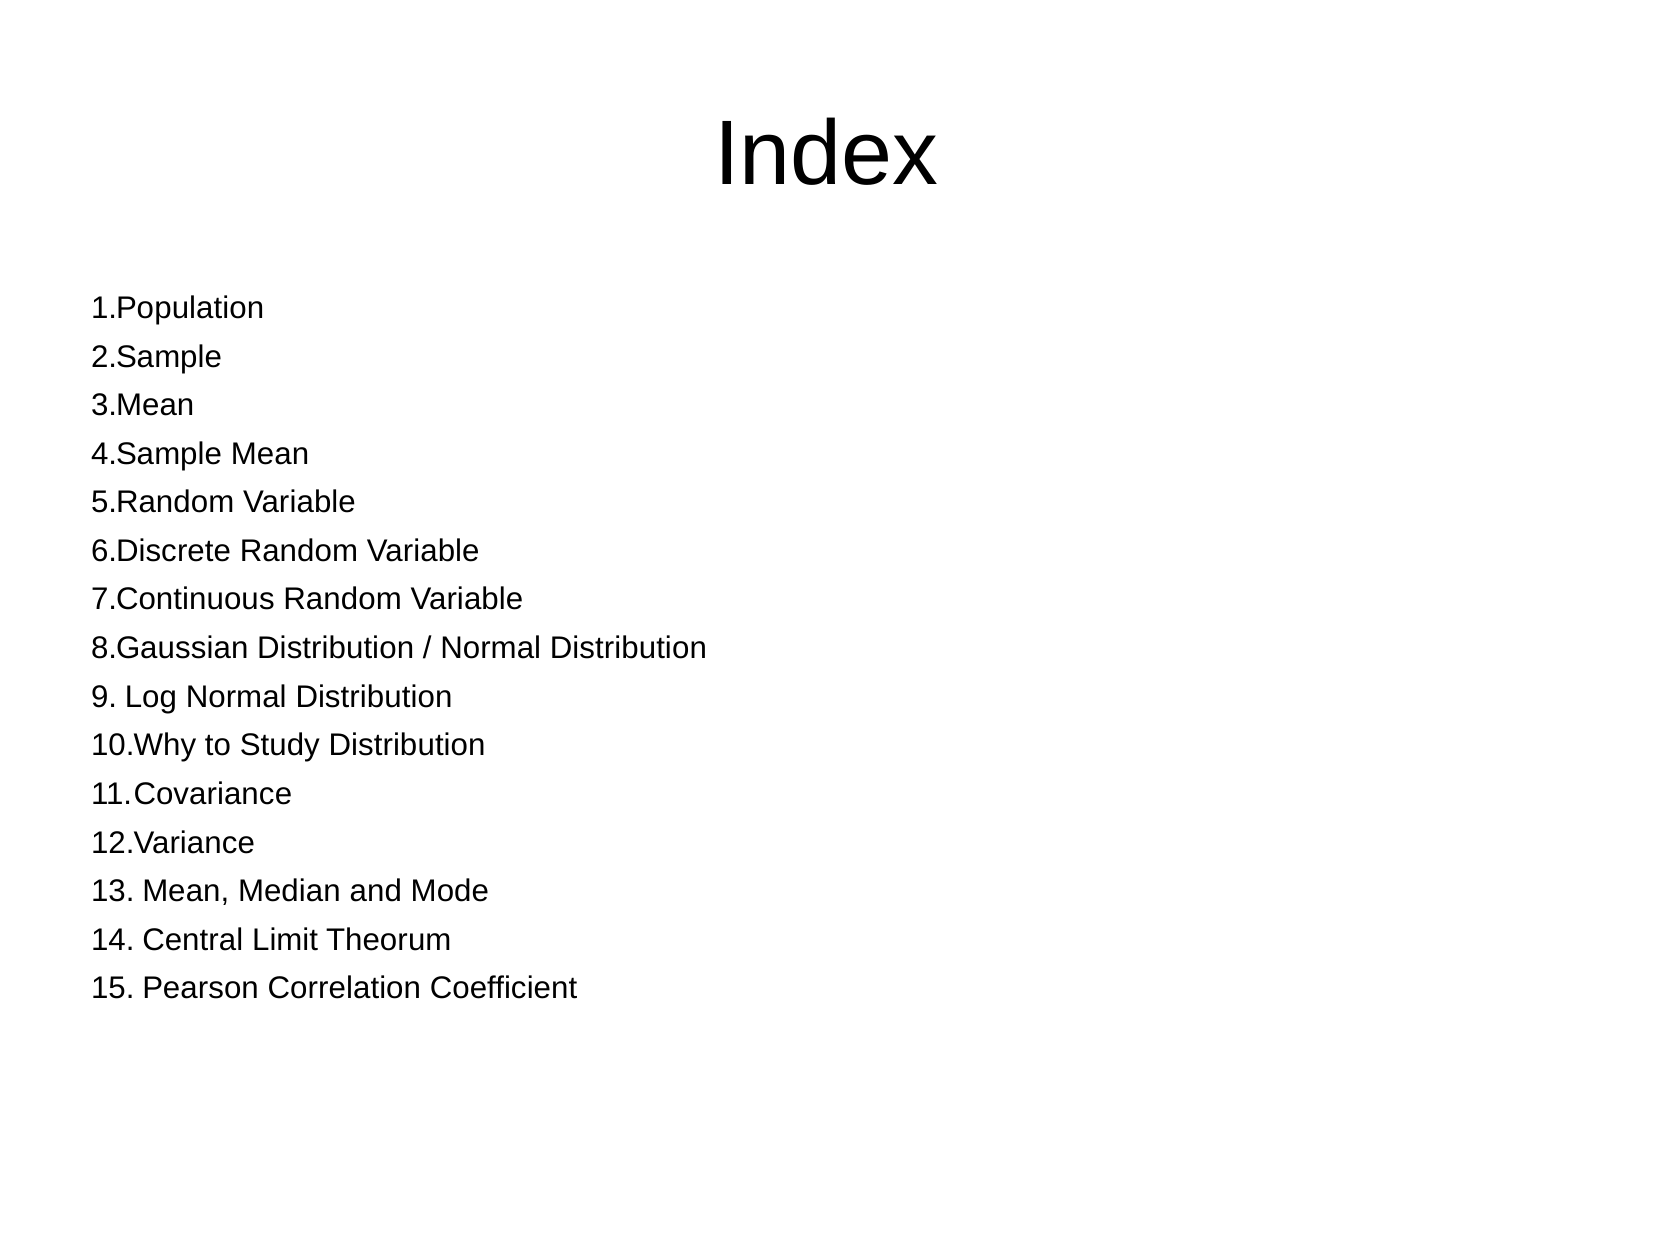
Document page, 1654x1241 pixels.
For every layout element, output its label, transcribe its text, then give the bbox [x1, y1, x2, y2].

list Population Sample Mean Sample Mean Random Variable Discrete Random Variable Continuous Random Variable Gaussian Distribution / Normal Distribution Log Normal Distribution Why to Study Distribution Covariance Variance Mean, Median and Mode Central Limit Theorum Pearson Correlation Coefficient [82, 290, 1571, 1010]
title Index [82, 49, 1571, 257]
